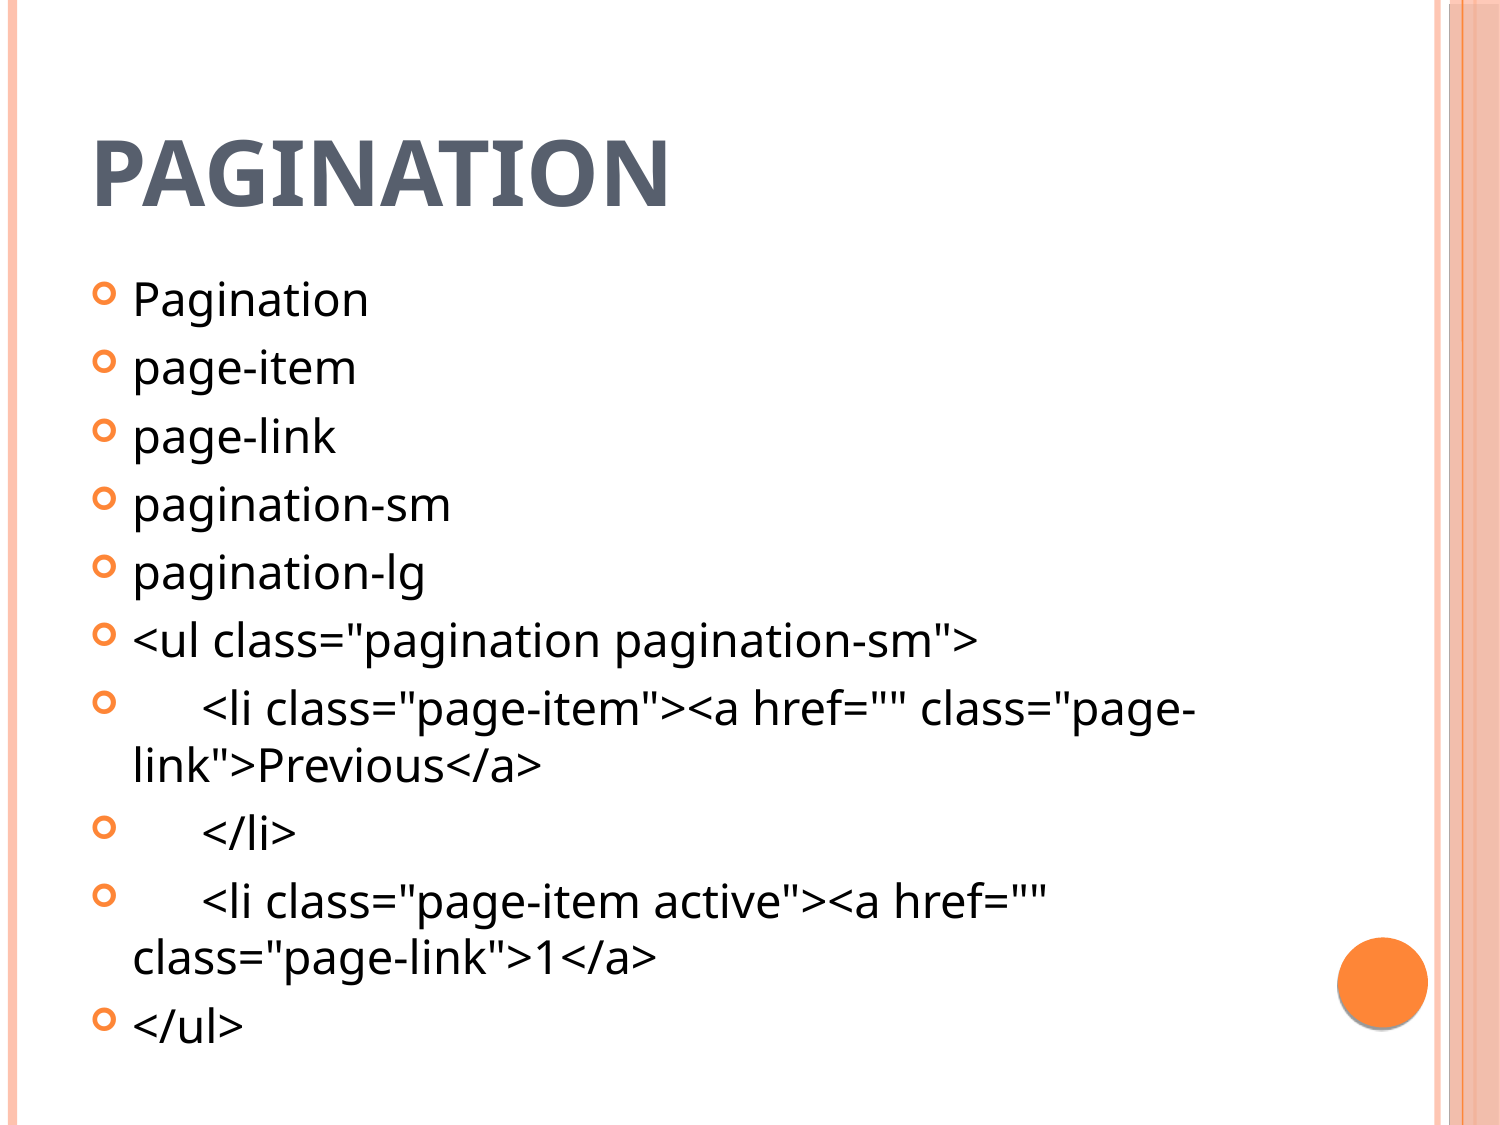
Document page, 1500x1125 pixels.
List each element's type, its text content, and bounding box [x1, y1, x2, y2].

list Pagination page-item page-link pagination-sm pagination-lg <ul class="pagination pagination-sm"> <li class="page-item"><a href="" class="page-link">Previous</a> </li> <li class="page-item active"><a href="" class="page-link">1</a> </ul> [75, 262, 1300, 1062]
title pagination [75, 45, 1300, 233]
